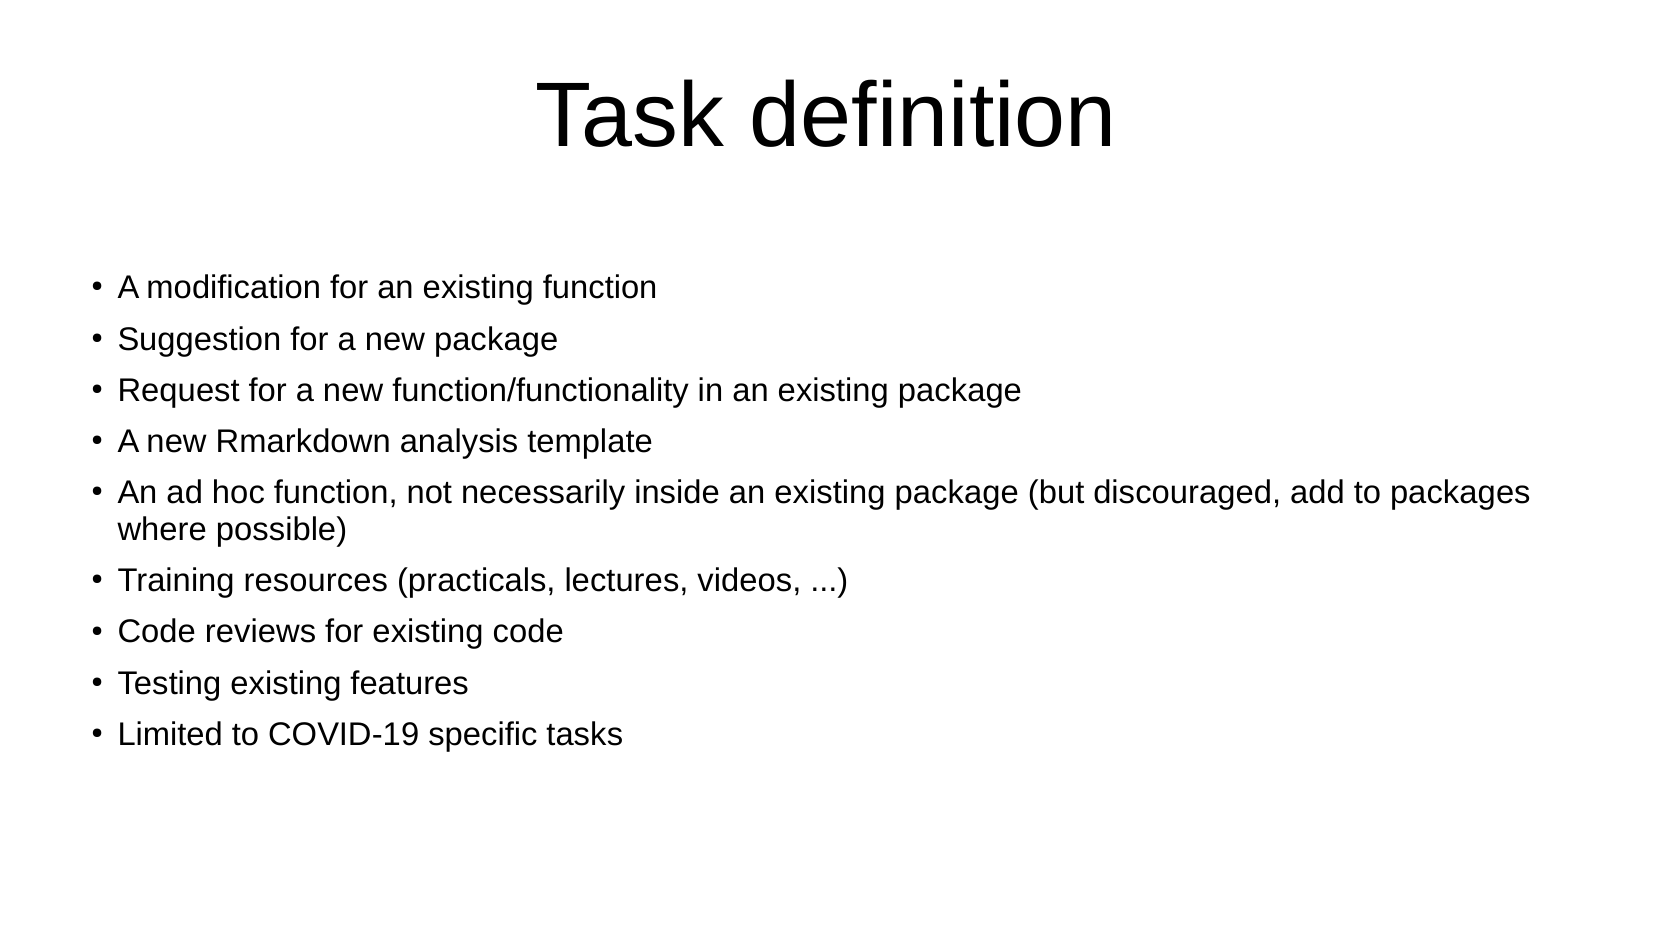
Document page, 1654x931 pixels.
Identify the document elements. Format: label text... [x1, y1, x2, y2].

list A modification for an existing function Suggestion for a new package Request for a new function/functionality in an existing package A new Rmarkdown analysis template An ad hoc function, not necessarily inside an existing package (but discouraged, add to packages where possible) Training resources (practicals, lectures, videos, ...) Code reviews for existing code Testing existing features Limited to COVID-19 specific tasks [82, 217, 1571, 758]
title Task definition [82, 37, 1571, 193]
